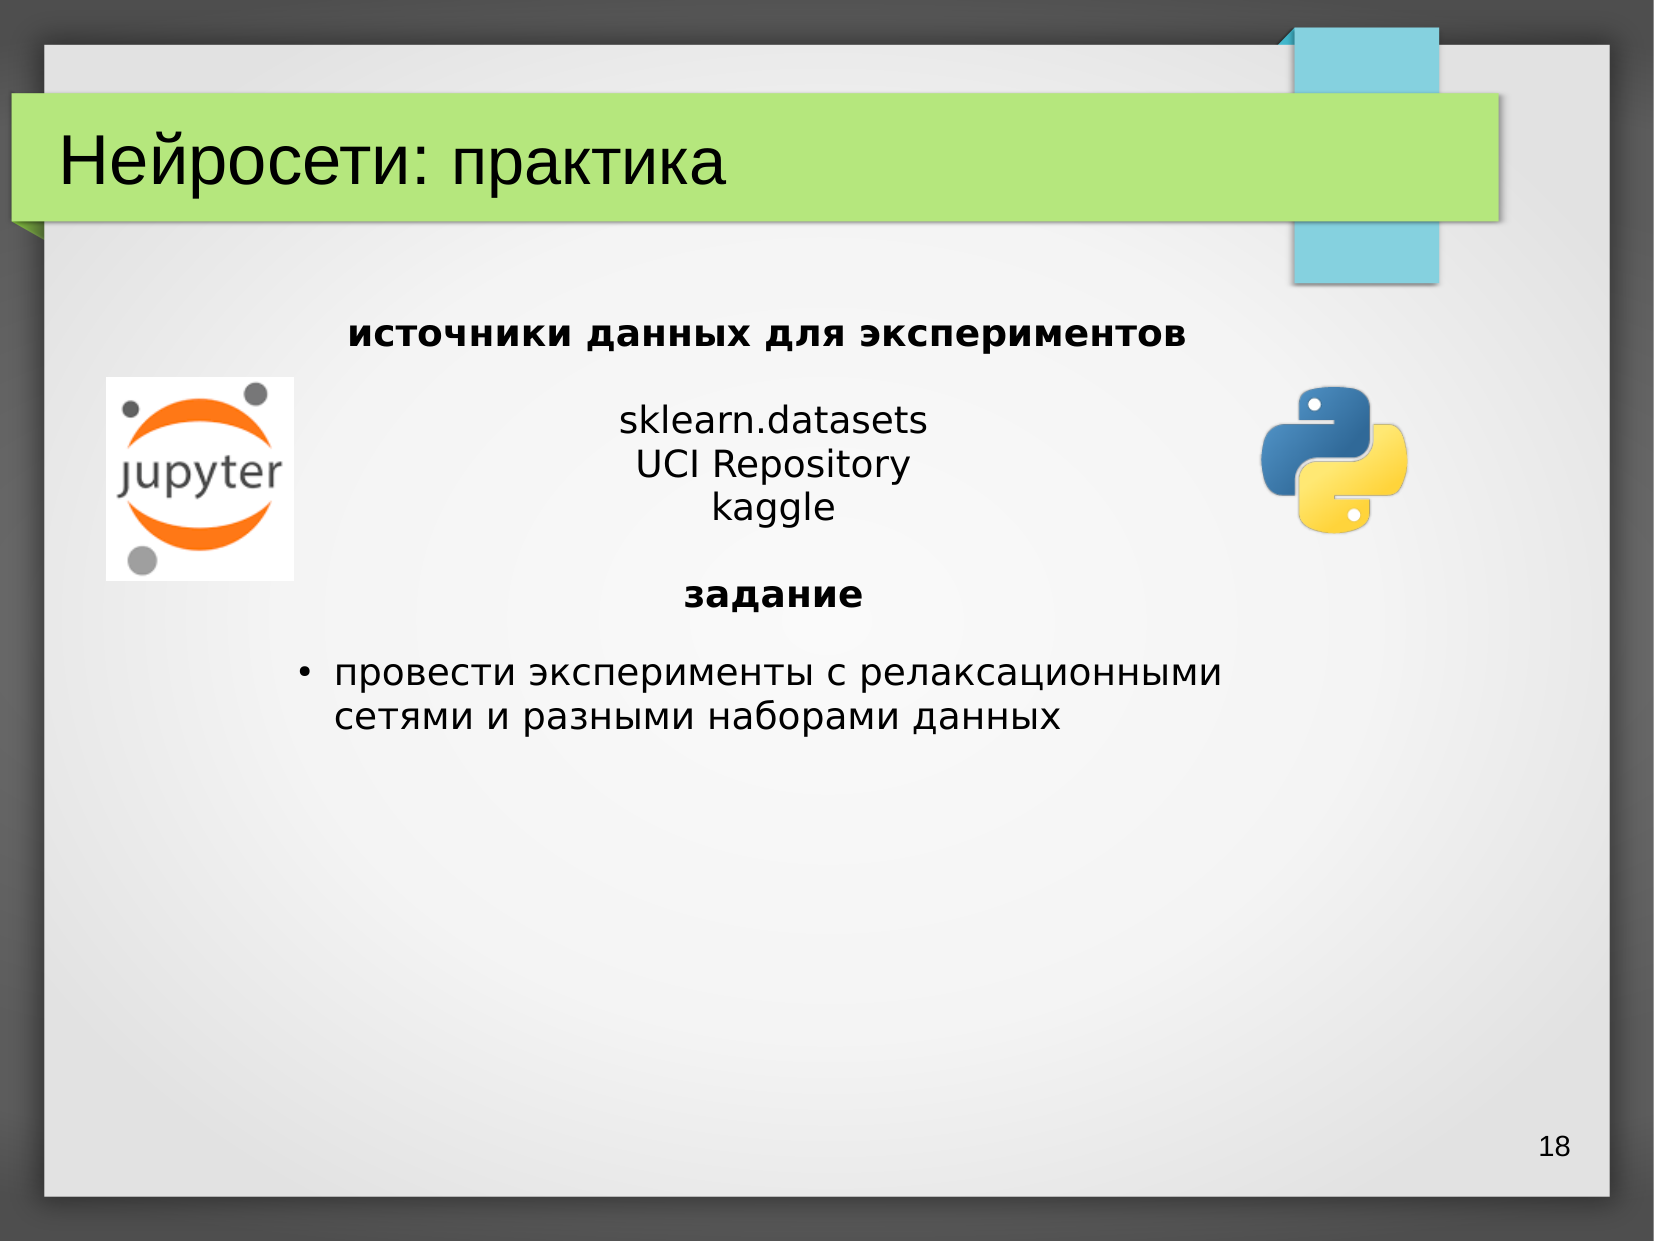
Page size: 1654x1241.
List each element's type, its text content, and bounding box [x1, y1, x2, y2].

picture [0, 0, 1654, 1241]
title Нейросети: практика [59, 108, 1288, 212]
text_box источники данных для экспериментов sklearn.datasets UCI Repository kaggle задание провести эксперименты с релаксационными сетями и разными наборами данных [283, 304, 1264, 1016]
